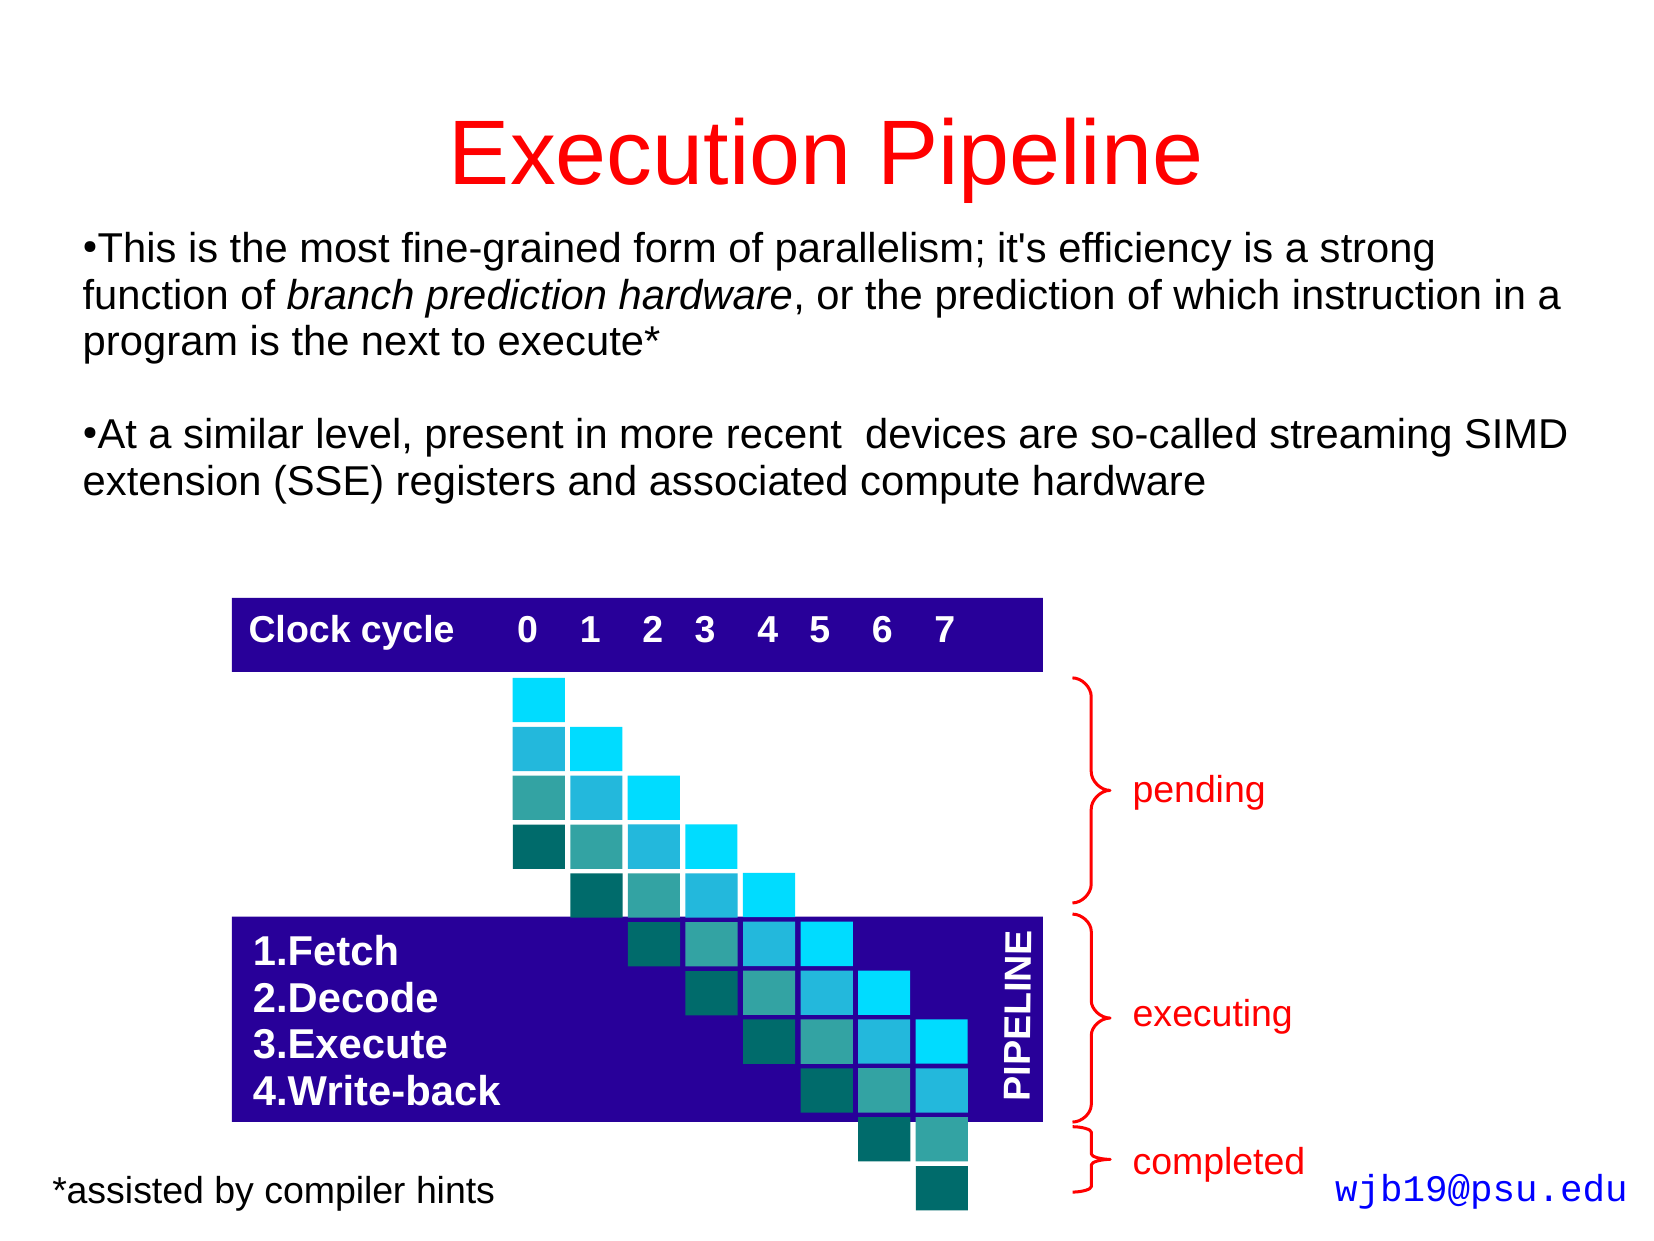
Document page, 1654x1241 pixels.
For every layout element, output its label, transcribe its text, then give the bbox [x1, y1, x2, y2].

text_box *assisted by compiler hints [37, 1162, 511, 1220]
text_box [512, 726, 565, 772]
text_box [627, 775, 680, 820]
text_box [627, 824, 680, 869]
text_box [915, 1166, 968, 1211]
text_box [512, 775, 565, 820]
text_box [685, 824, 738, 869]
text_box Clock cycle 0 1 2 3 4 5 6 7 [233, 601, 993, 659]
text_box completed [1118, 1132, 1321, 1190]
text_box PIPELINE [988, 914, 1047, 1117]
text_box 1.Fetch 2.Decode 3.Execute 4.Write-back [238, 920, 516, 1164]
text_box wjb19@psu.edu [1320, 1162, 1643, 1220]
subtitle This is the most fine-grained form of parallelism; it's efficiency is a strong function of branch prediction hardware, or the prediction of which instruction in a program is the next to execute* At a similar level, present in more recent devices are so-called streaming SIMD extension (SSE) registers and associated compute hardware [82, 225, 1571, 1044]
text_box [231, 872, 1043, 1162]
text_box [512, 677, 565, 723]
text_box [512, 824, 565, 869]
text_box [570, 775, 623, 820]
title Execution Pipeline [82, 49, 1571, 225]
text_box [570, 726, 623, 772]
text_box [570, 824, 623, 869]
text_box [231, 597, 1043, 672]
text_box pending [1117, 760, 1281, 818]
text_box executing [1117, 985, 1308, 1043]
